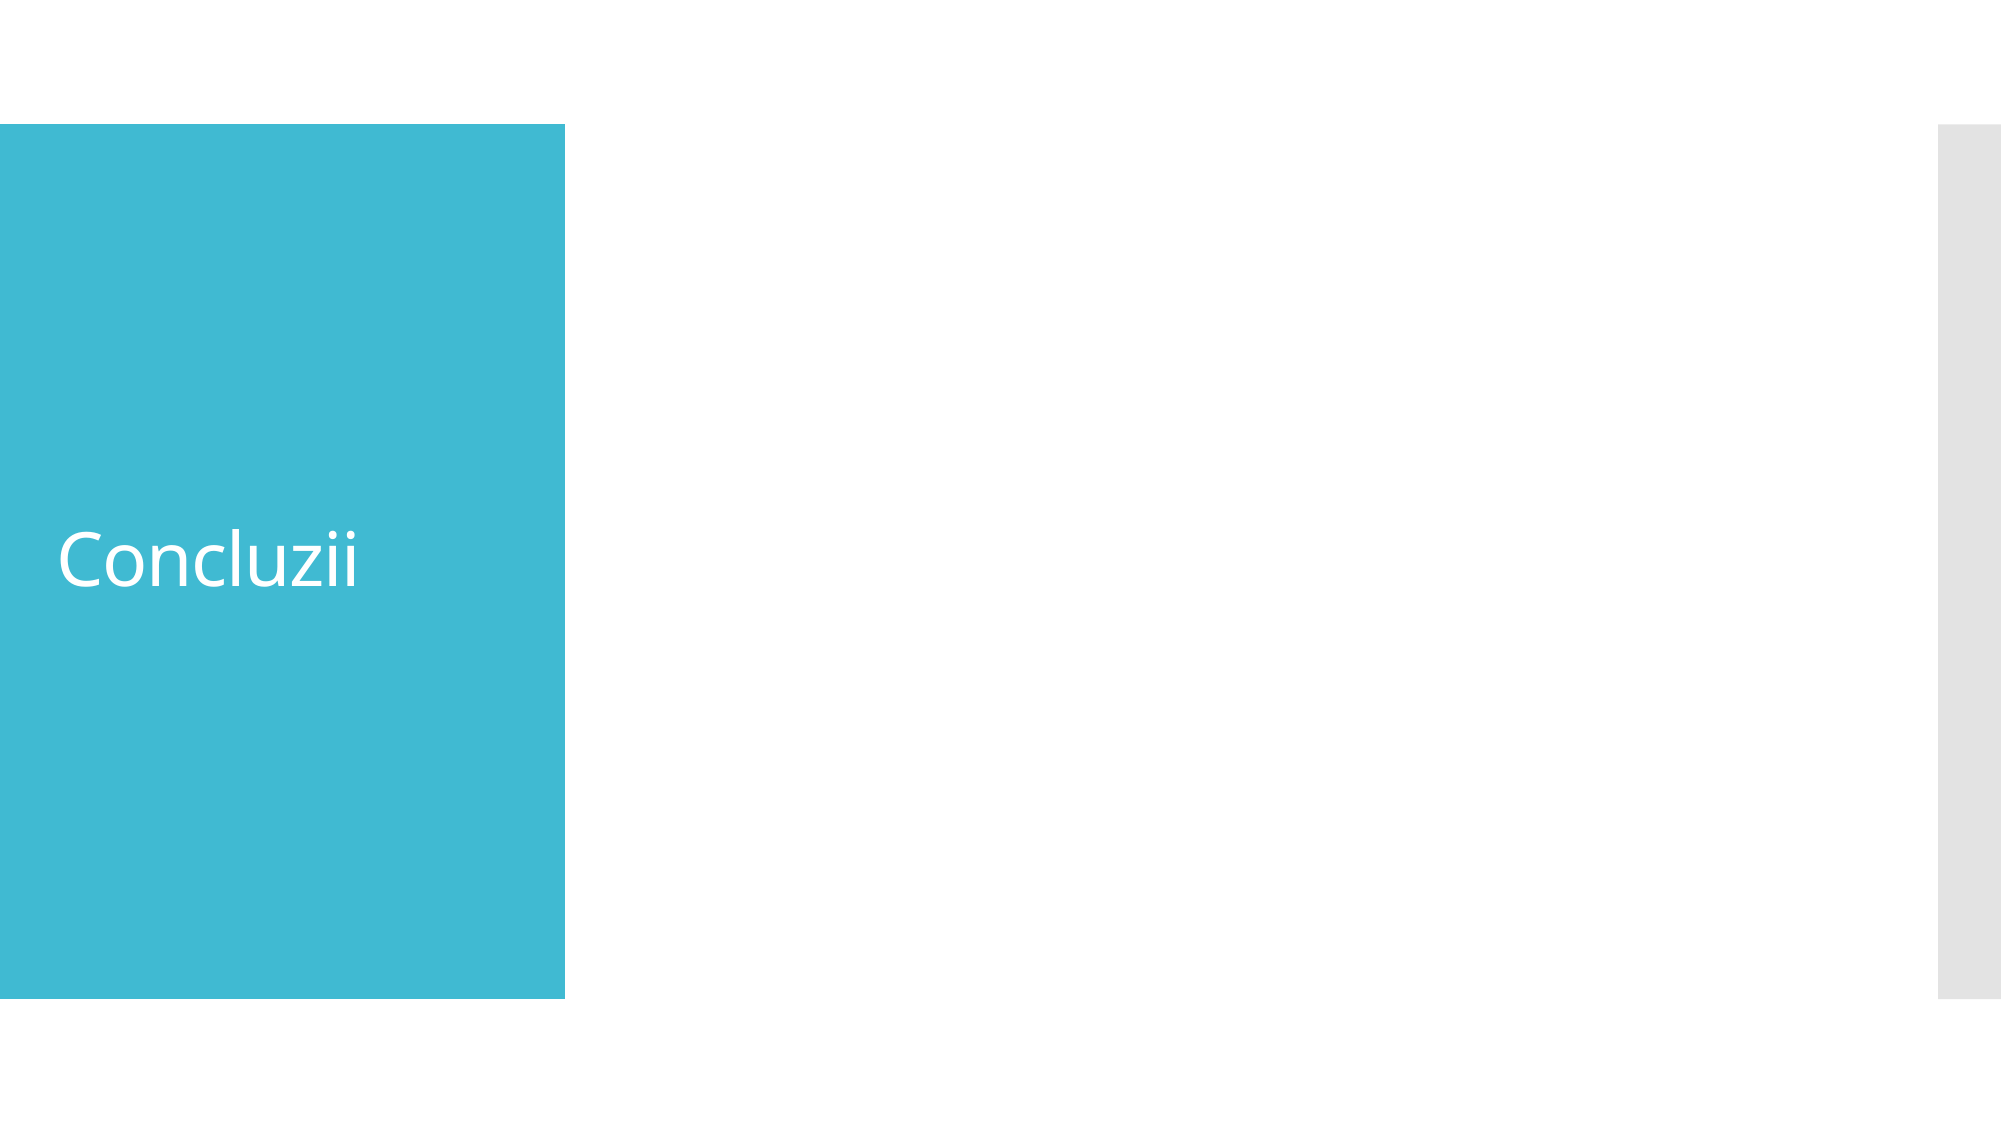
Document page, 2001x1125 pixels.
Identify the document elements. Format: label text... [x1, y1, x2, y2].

title Concluzii [41, 184, 526, 940]
